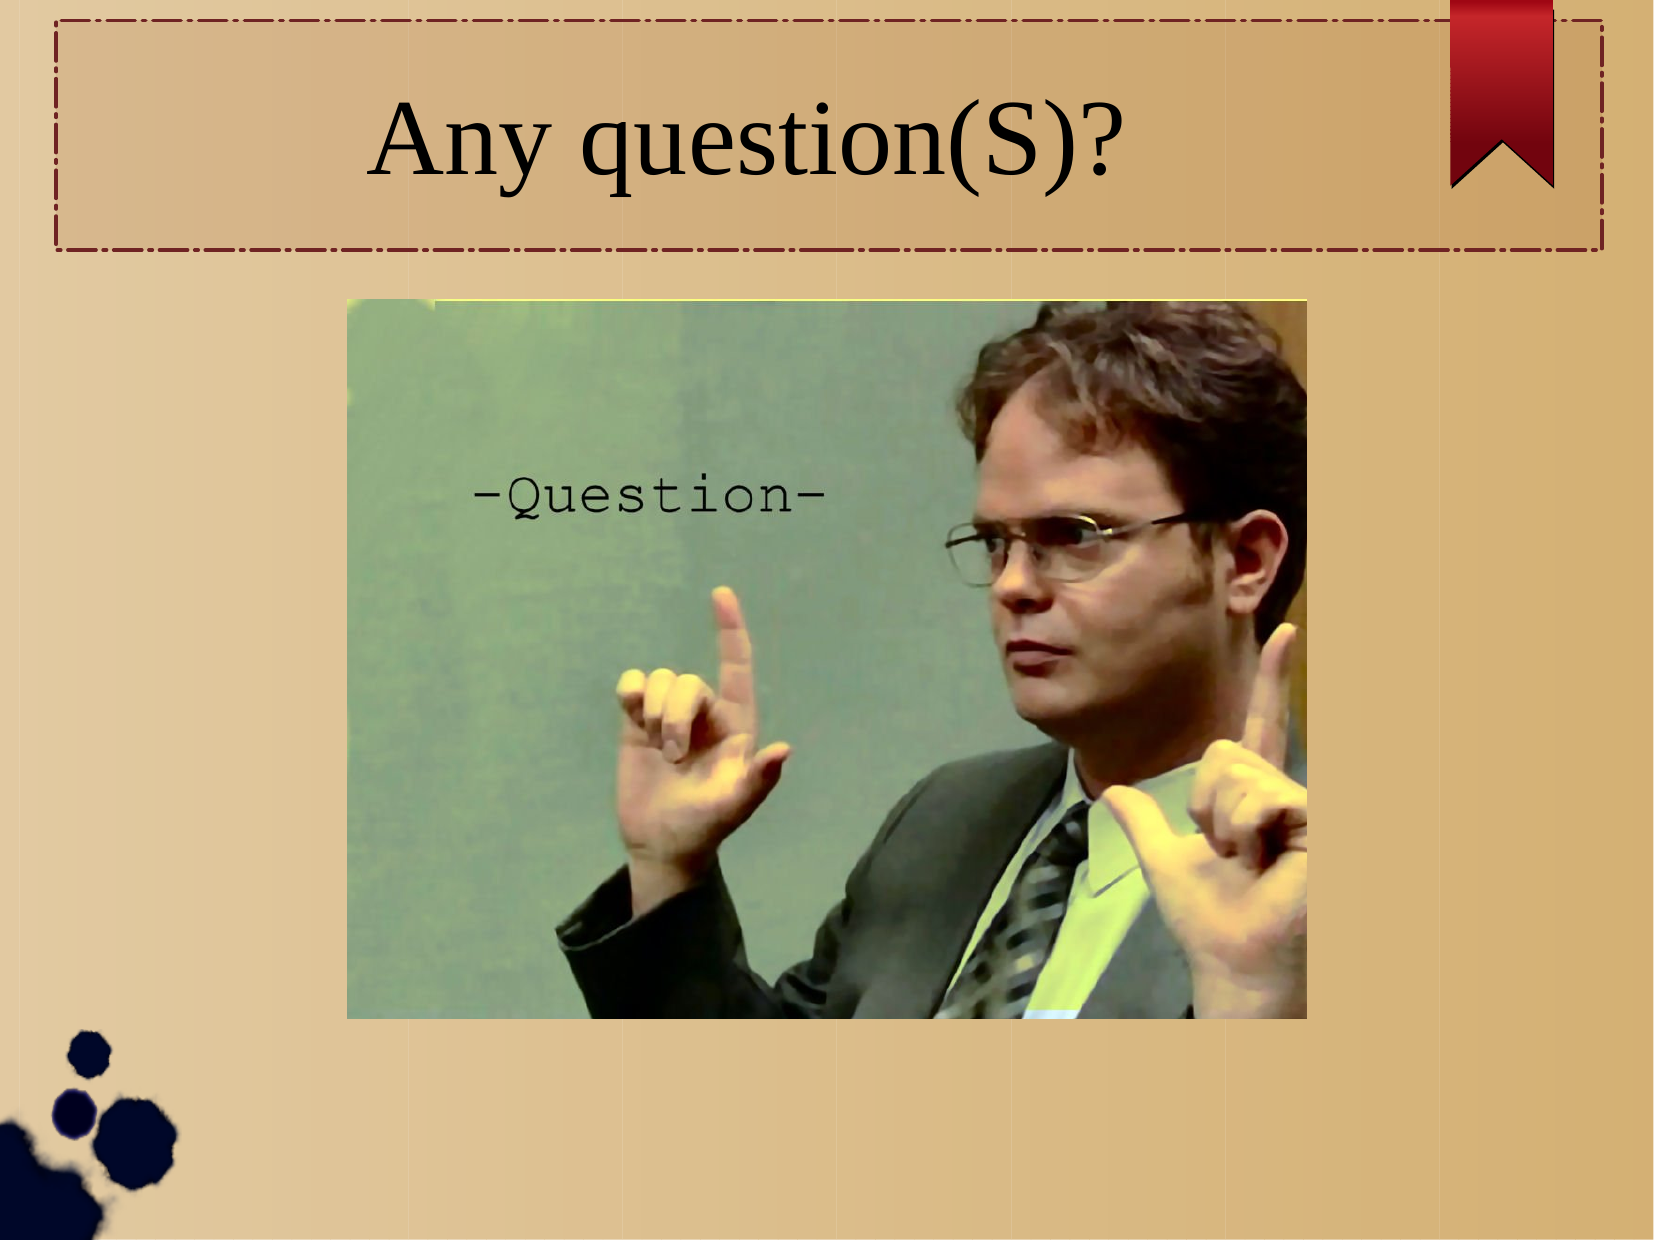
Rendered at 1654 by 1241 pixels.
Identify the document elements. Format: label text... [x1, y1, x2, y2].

picture [347, 299, 1307, 1019]
title Any question(S)? [82, 47, 1412, 229]
